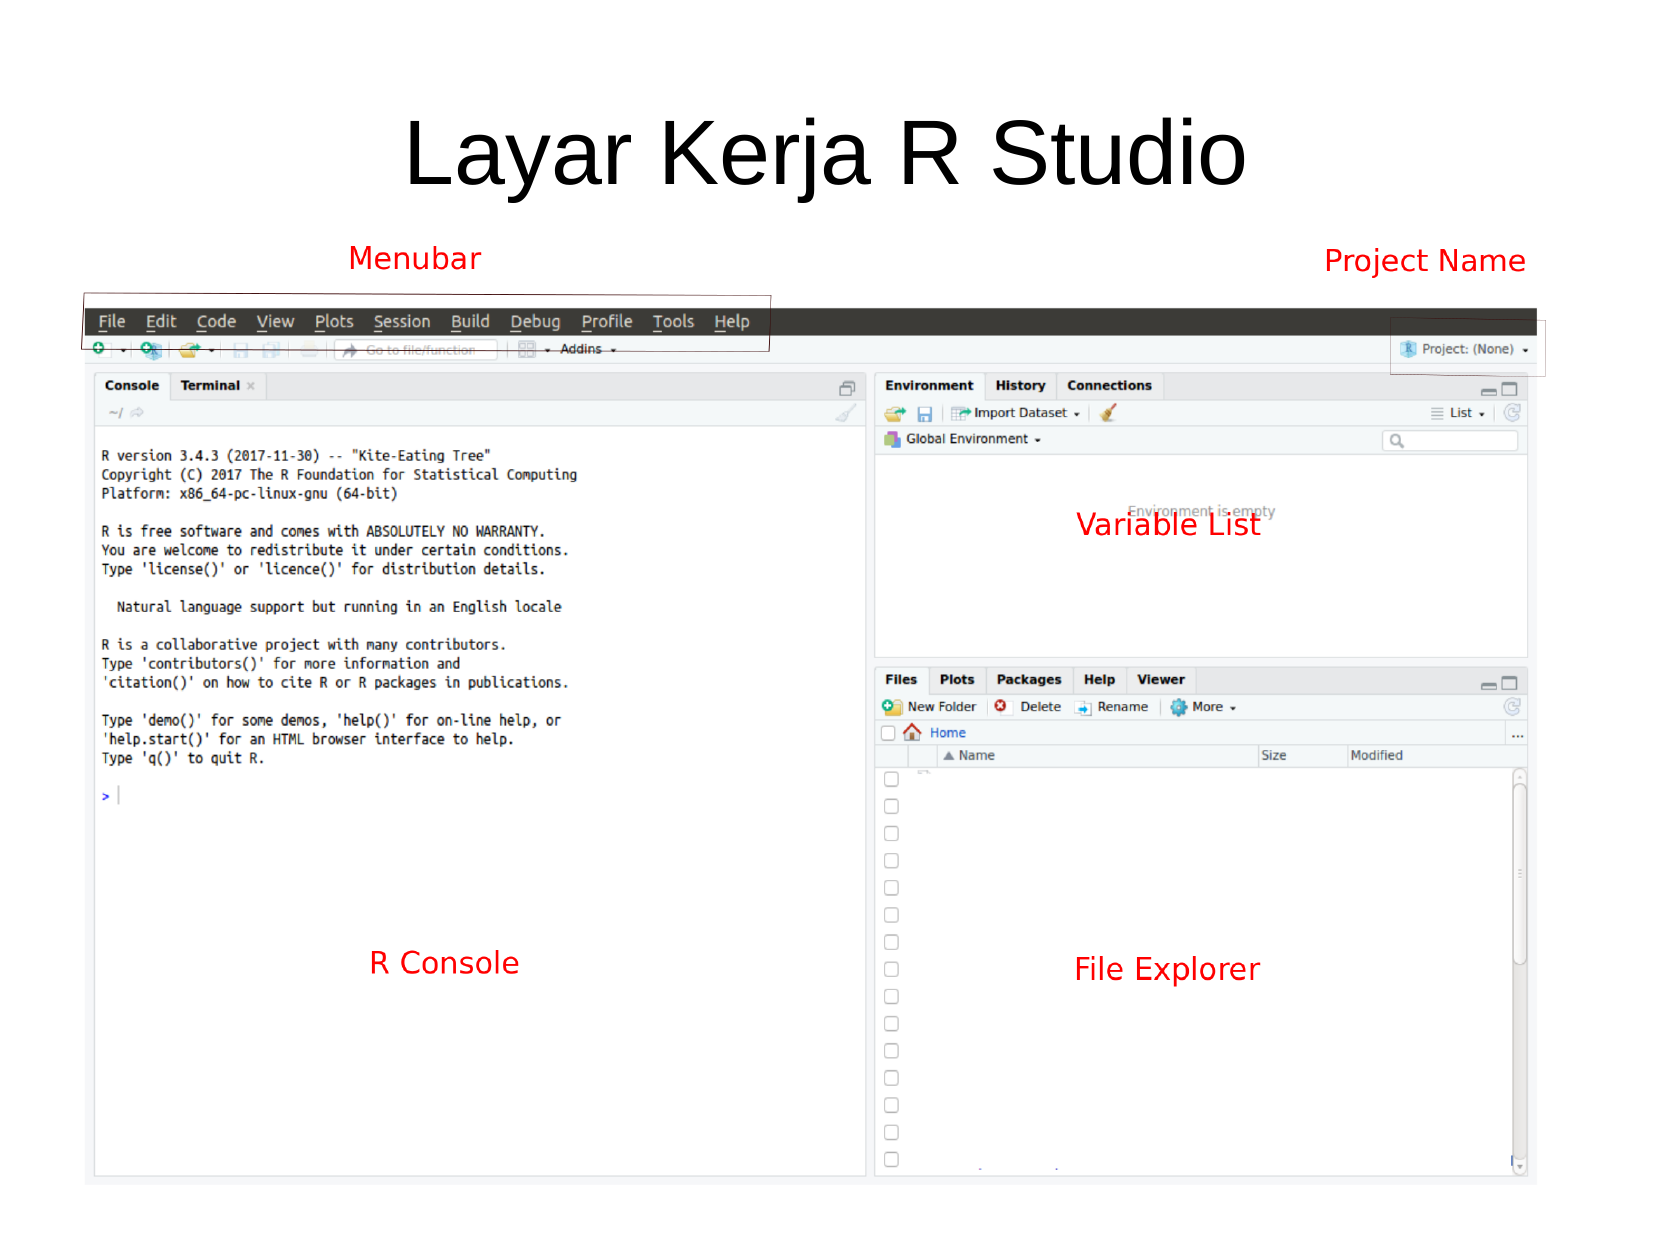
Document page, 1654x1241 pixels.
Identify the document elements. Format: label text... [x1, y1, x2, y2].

picture [81, 246, 1546, 1201]
title Layar Kerja R Studio [82, 49, 1571, 257]
